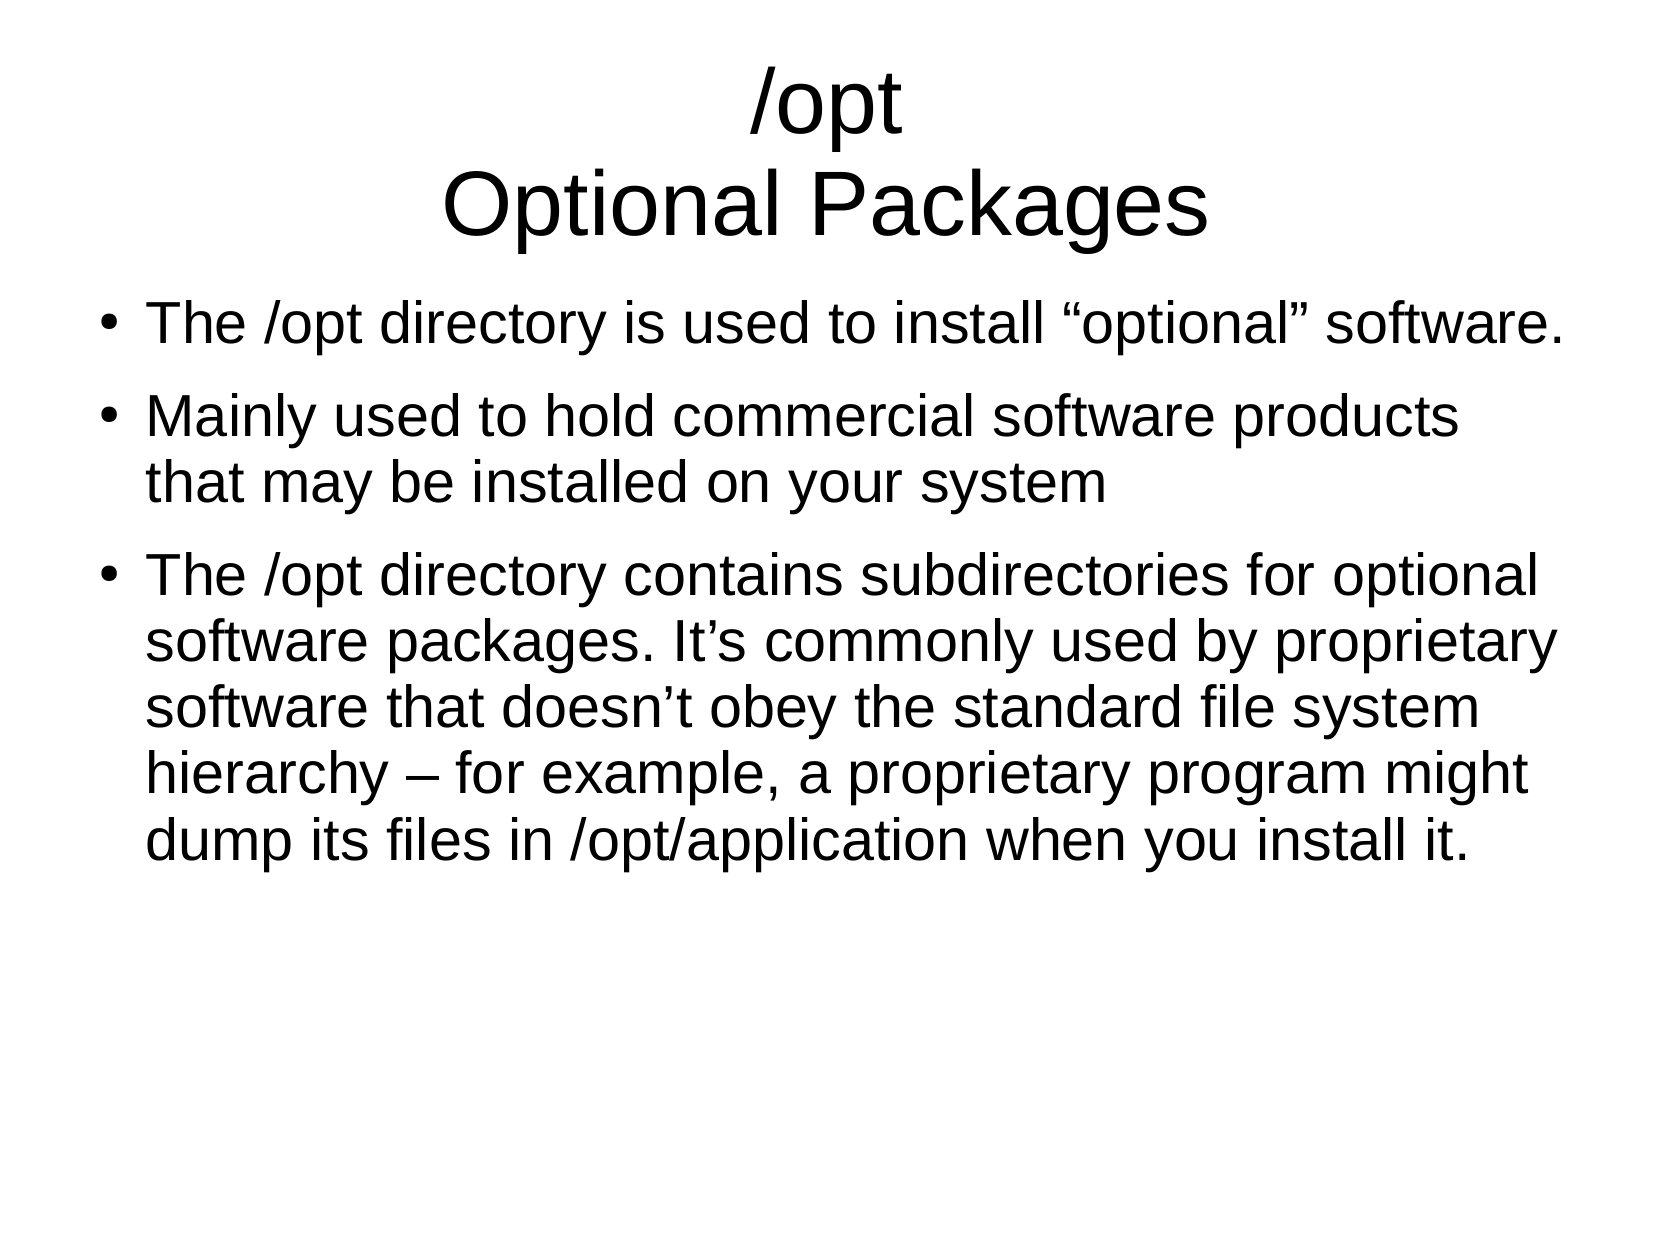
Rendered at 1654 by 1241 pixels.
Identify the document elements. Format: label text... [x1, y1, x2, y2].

list The /opt directory is used to install “optional” software. Mainly used to hold commercial software products that may be installed on your system The /opt directory contains subdirectories for optional software packages. It’s commonly used by proprietary software that doesn’t obey the standard file system hierarchy – for example, a proprietary program might dump its files in /opt/application when you install it. [82, 290, 1571, 1010]
title /opt Optional Packages [82, 49, 1571, 257]
